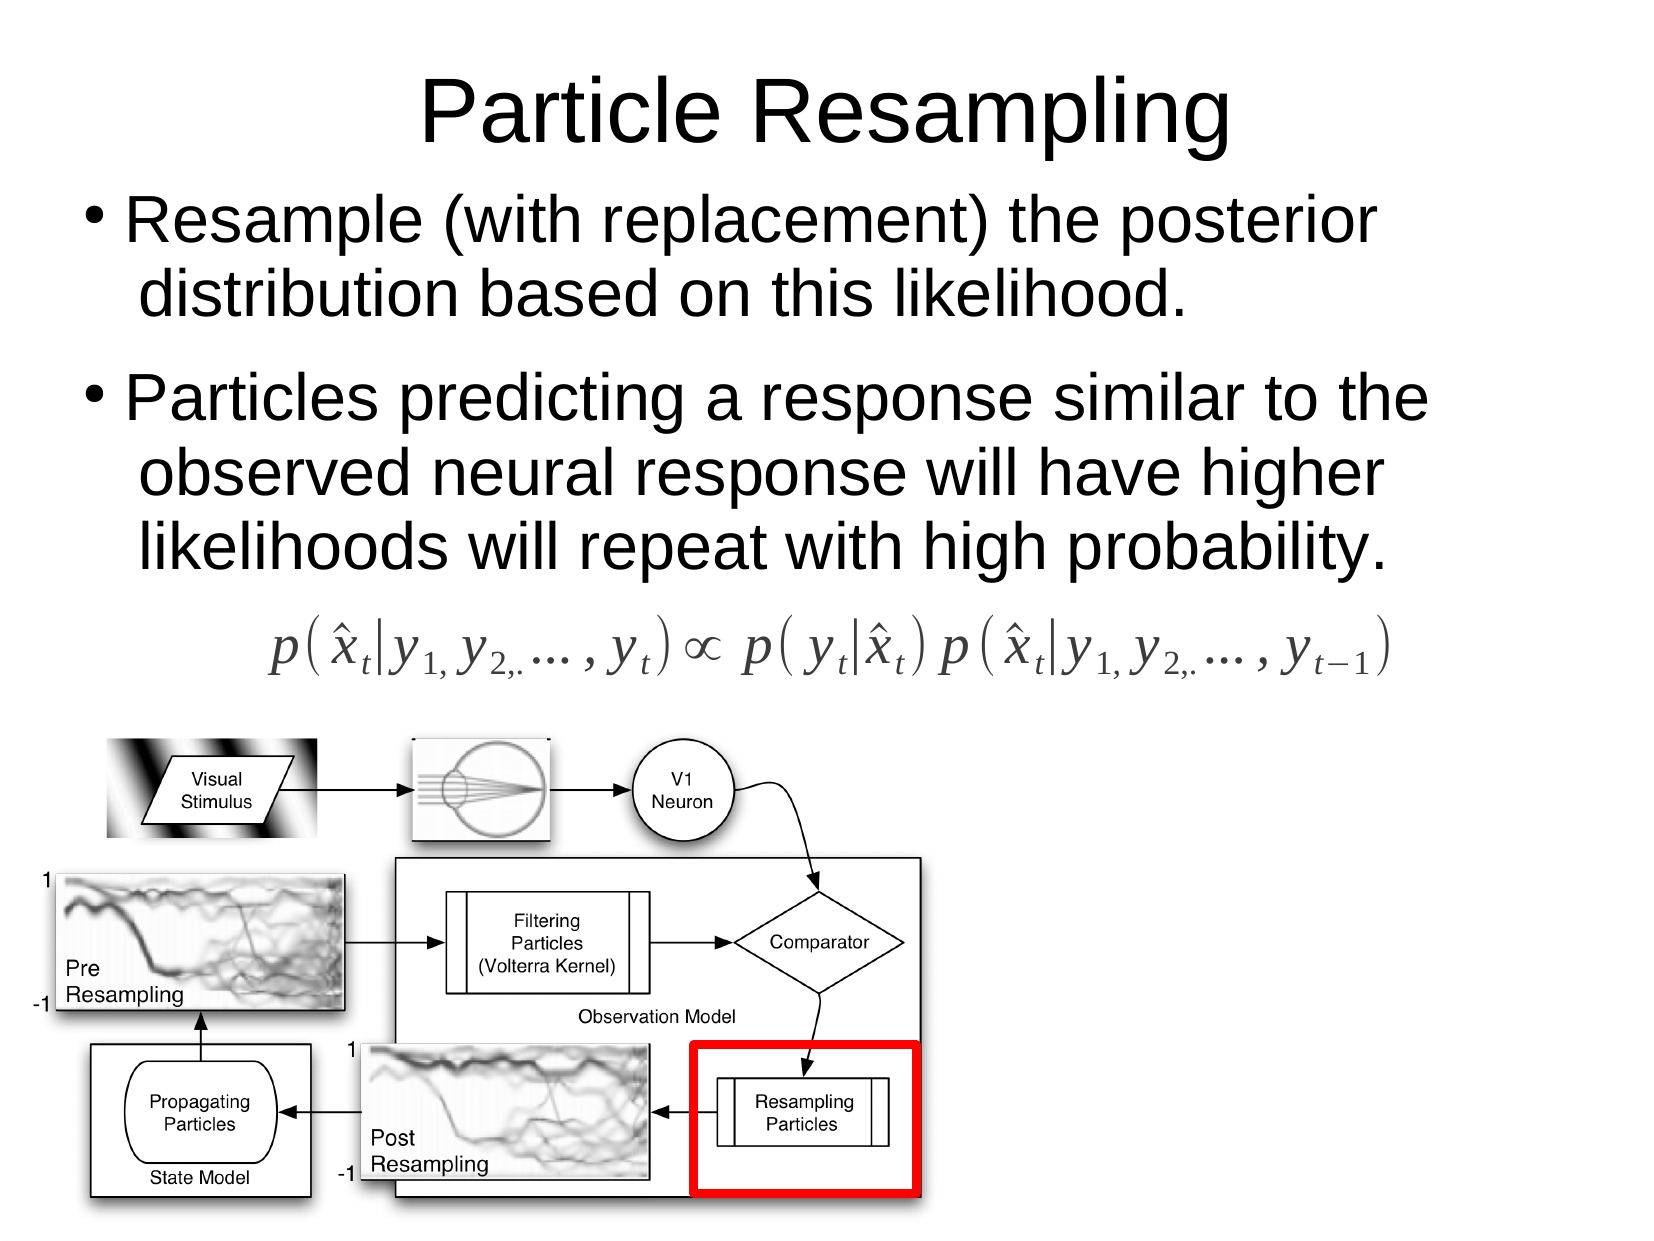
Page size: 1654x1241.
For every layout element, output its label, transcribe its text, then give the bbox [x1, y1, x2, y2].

list Resample (with replacement) the posterior distribution based on this likelihood. Particles predicting a response similar to the observed neural response will have higher likelihoods will repeat with high probability. [82, 177, 1538, 897]
chart [246, 610, 1408, 684]
title Particle Resampling [82, 8, 1571, 215]
picture [3, 708, 956, 1241]
text_box [693, 1044, 917, 1194]
